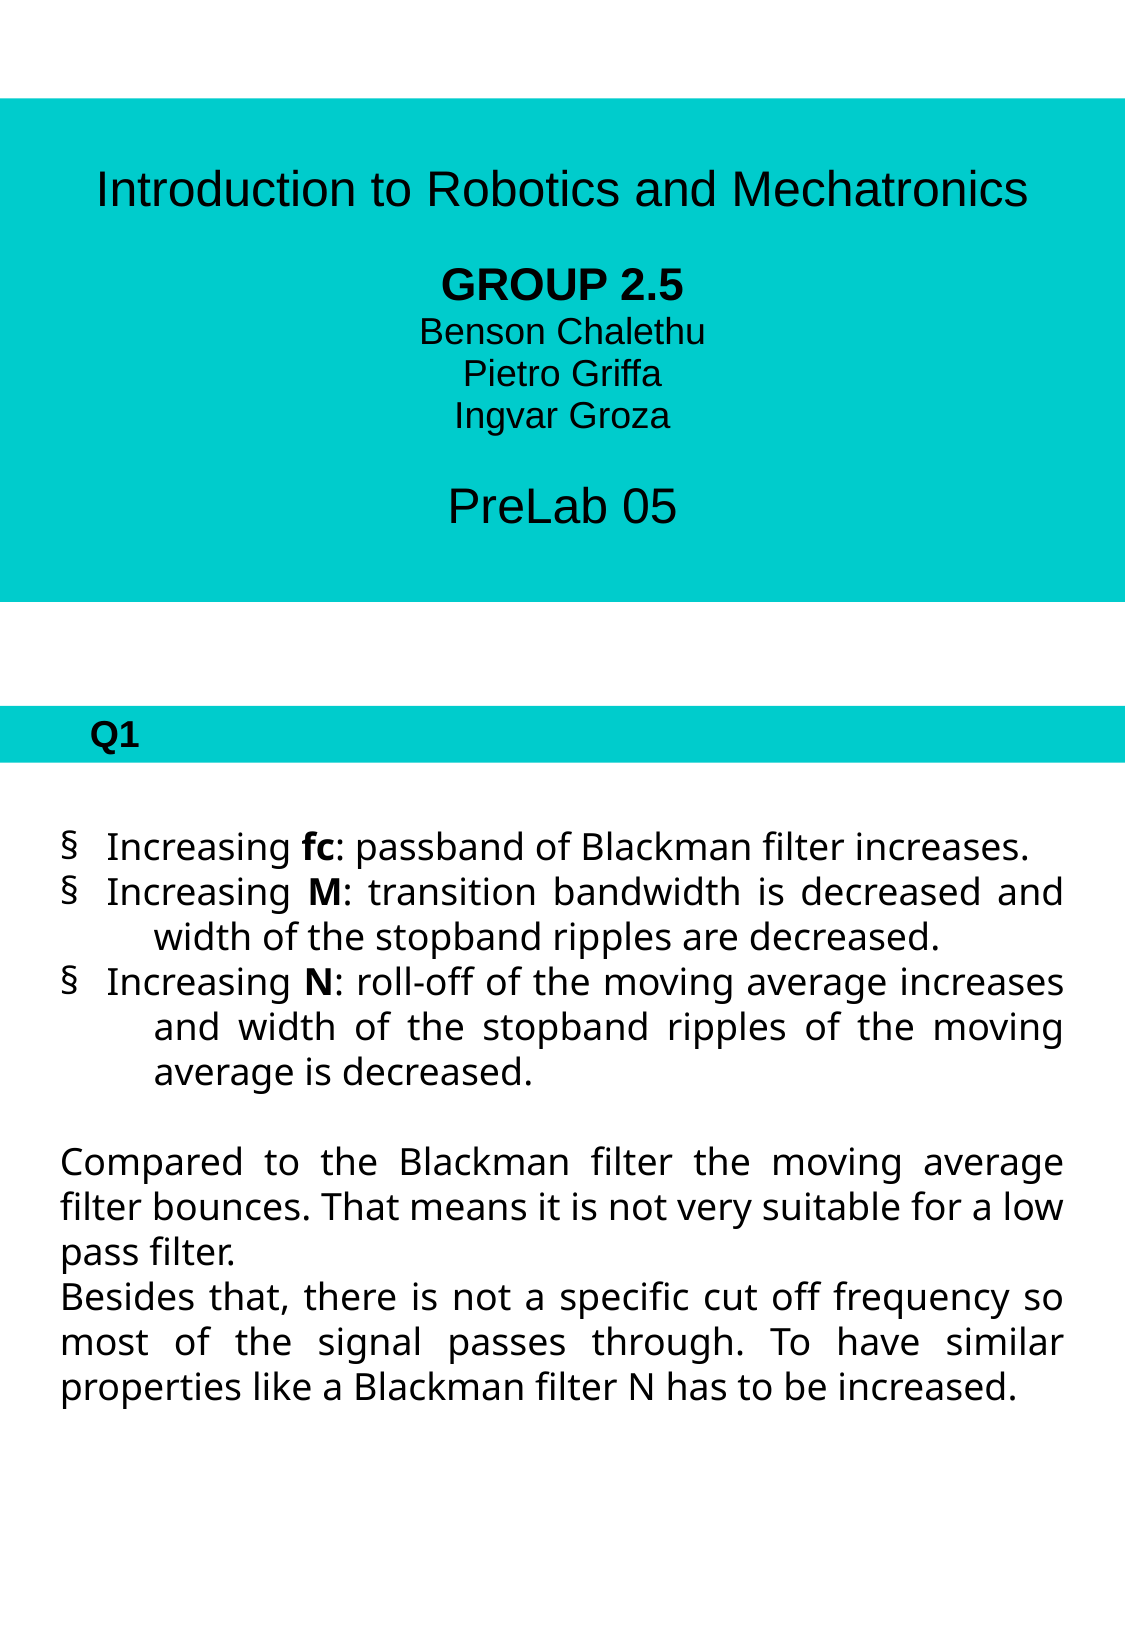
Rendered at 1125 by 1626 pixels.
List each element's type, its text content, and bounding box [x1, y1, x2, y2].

text_box Increasing fc: passband of Blackman filter increases. Increasing M: transition bandwidth is decreased and width of the stopband ripples are decreased. Increasing N: roll-off of the moving average increases and width of the stopband ripples of the moving average is decreased. Compared to the Blackman filter the moving average filter bounces. That means it is not very suitable for a low pass filter. Besides that, there is not a specific cut off frequency so most of the signal passes through. To have similar properties like a Blackman filter N has to be increased. [44, 815, 1081, 1422]
text_box Introduction to Robotics and Mechatronics GROUP 2.5 Benson Chalethu Pietro Griffa Ingvar Groza PreLab 05 [0, 98, 1125, 602]
text_box Q1 [0, 705, 1125, 763]
